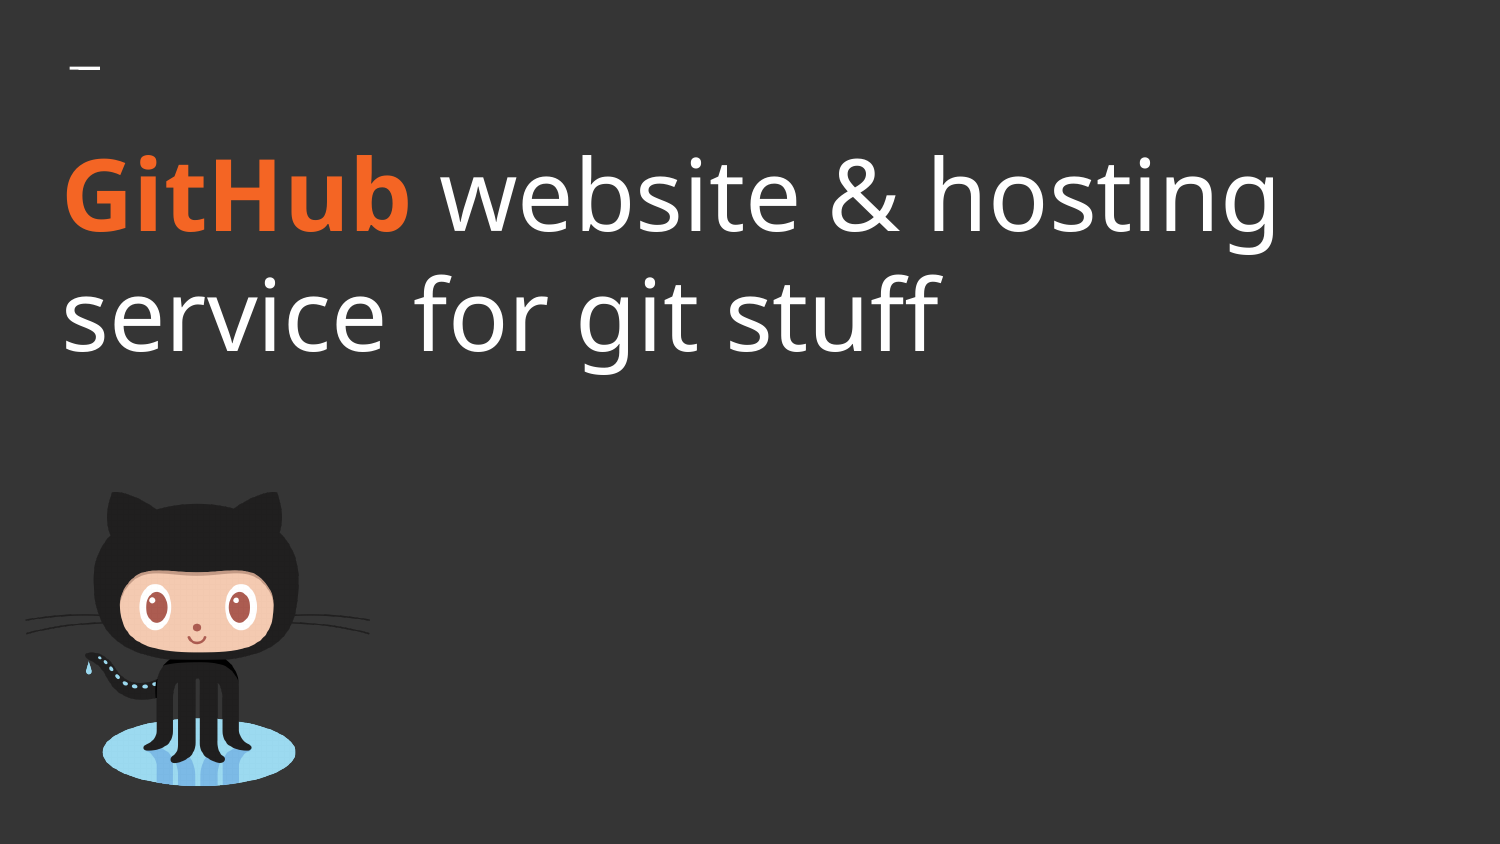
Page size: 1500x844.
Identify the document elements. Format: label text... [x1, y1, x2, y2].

title GitHub website & hosting service for git stuff [46, 116, 1463, 751]
picture [14, 486, 382, 792]
